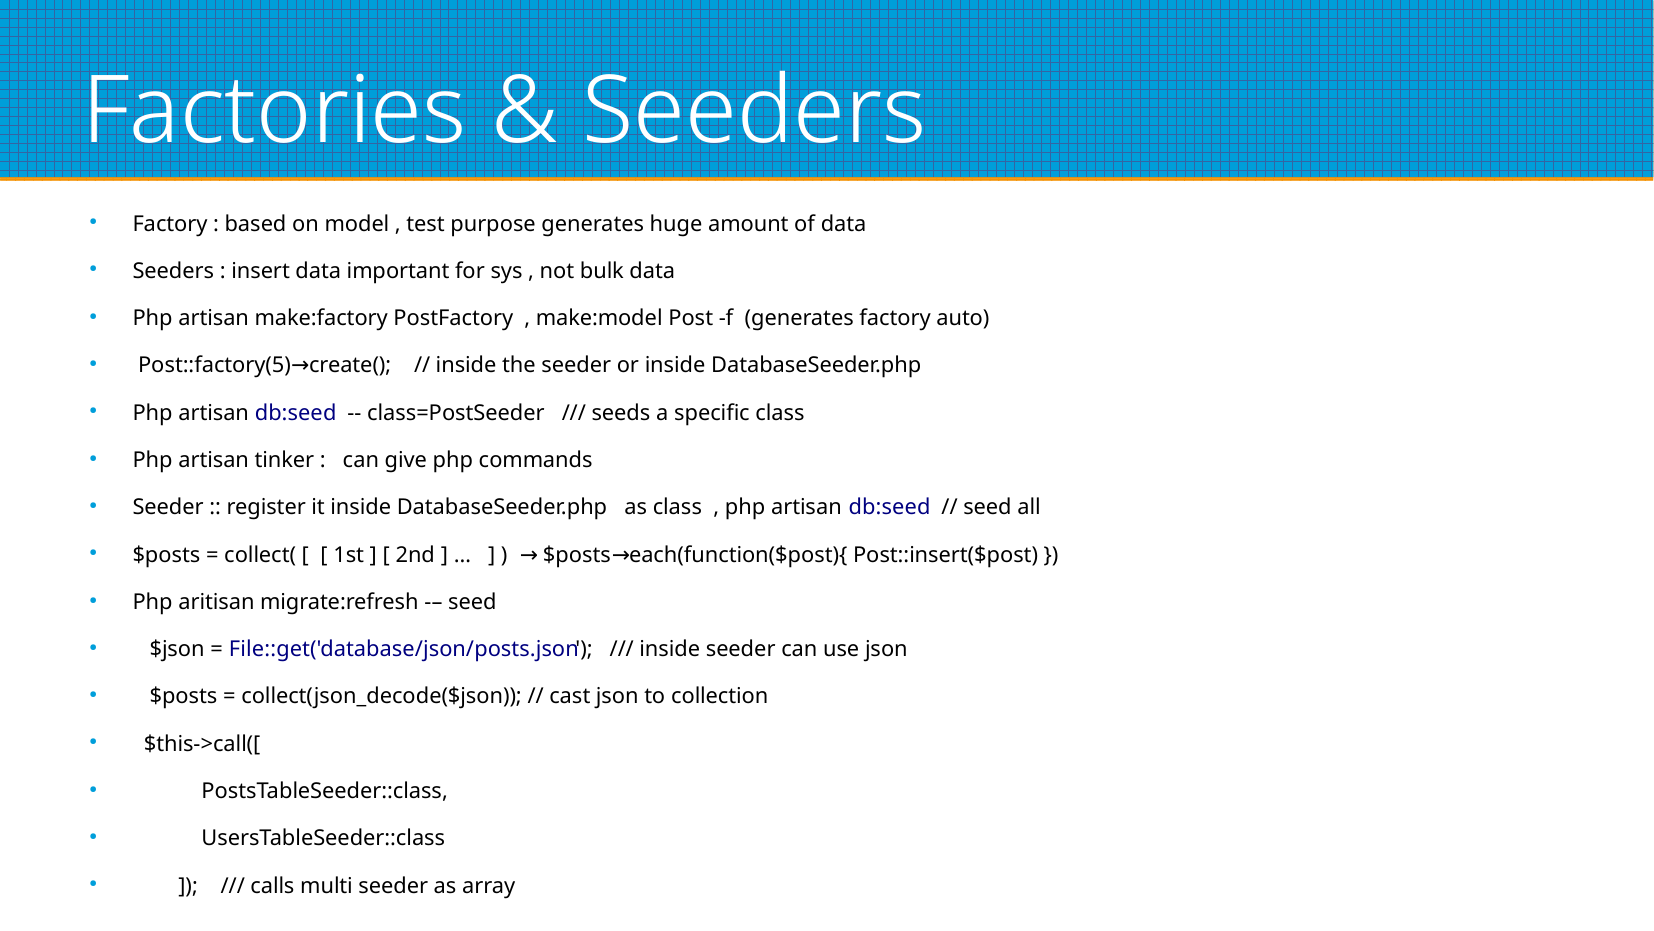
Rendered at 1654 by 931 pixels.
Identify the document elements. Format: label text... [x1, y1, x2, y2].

title Factories & Seeders [82, 14, 1571, 171]
list Factory : based on model , test purpose generates huge amount of data Seeders : insert data important for sys , not bulk data Php artisan make:factory PostFactory , make:model Post -f (generates factory auto) Post::factory(5)→create(); // inside the seeder or inside DatabaseSeeder.php Php artisan db:seed -- class=PostSeeder /// seeds a specific class Php artisan tinker : can give php commands Seeder :: register it inside DatabaseSeeder.php as class , php artisan db:seed // seed all $posts = collect( [ [ 1st ] [ 2nd ] … ] ) → $posts→each(function($post){ Post::insert($post) }) Php aritisan migrate:refresh -– seed $json = File::get('database/json/posts.json'); /// inside seeder can use json $posts = collect(json_decode($json)); // cast json to collection $this->call([ PostsTableSeeder::class, UsersTableSeeder::class ]); /// calls multi seeder as array [75, 207, 1538, 901]
